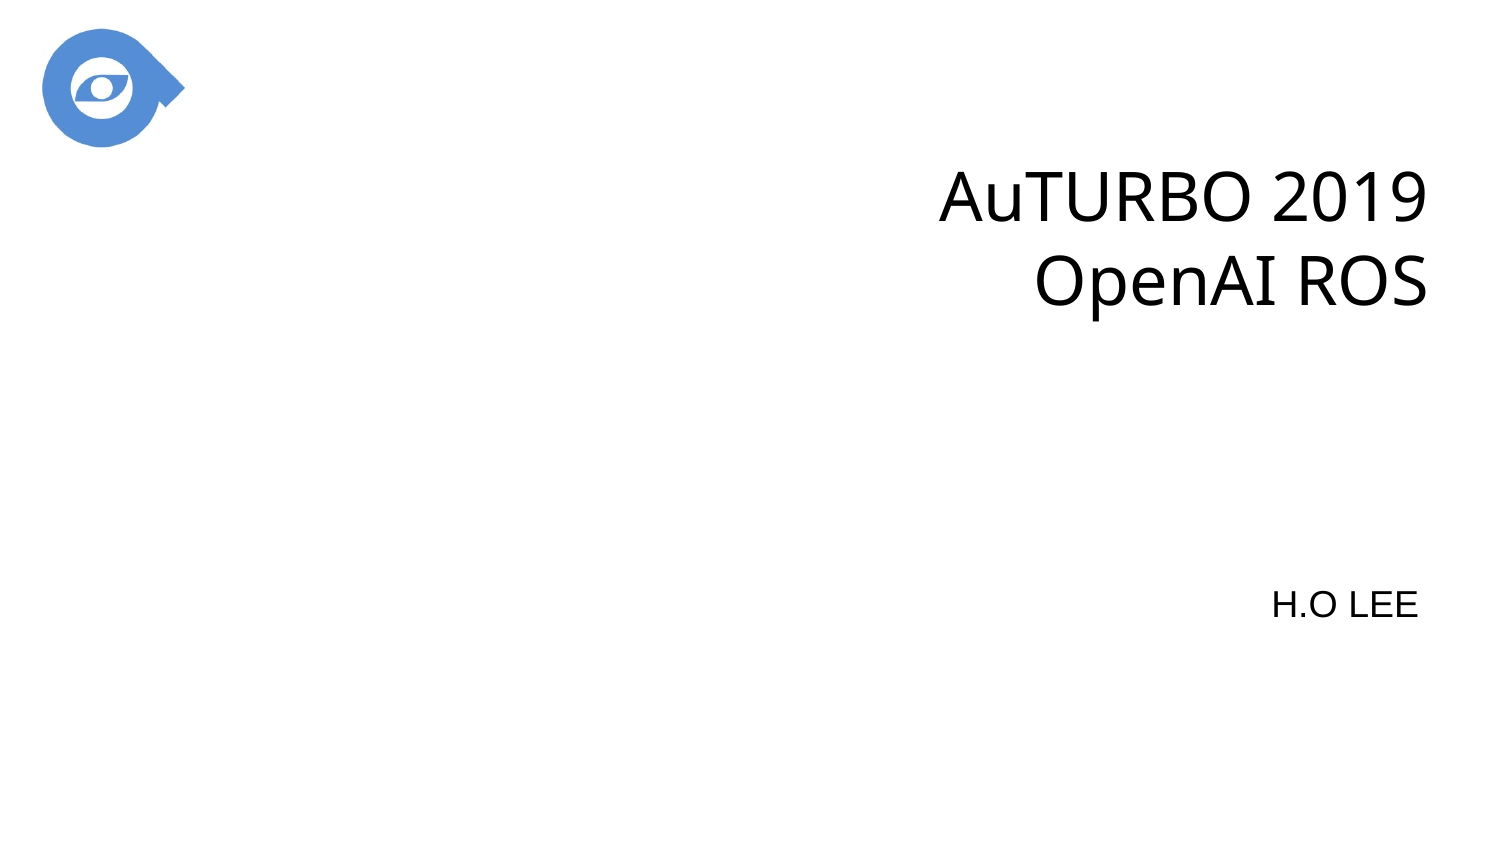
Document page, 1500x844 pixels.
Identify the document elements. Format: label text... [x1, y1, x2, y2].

text_box H.O LEE [643, 581, 1431, 717]
text_box AuTURBO 2019 OpenAI ROS [484, 147, 1440, 328]
picture [42, 15, 185, 158]
